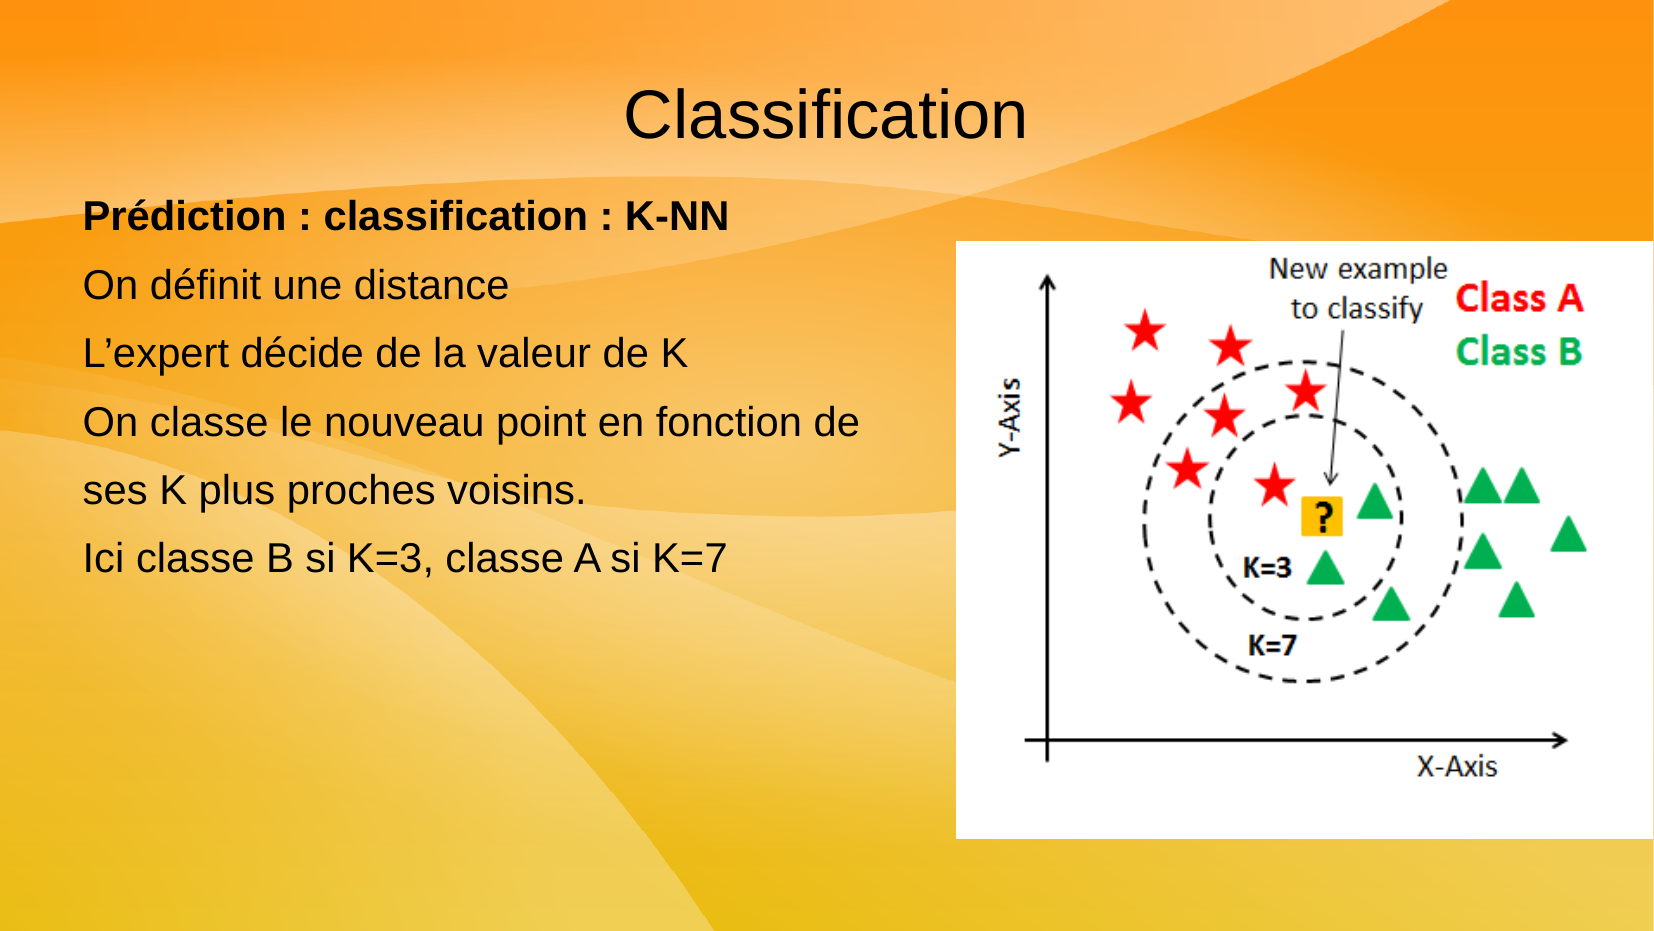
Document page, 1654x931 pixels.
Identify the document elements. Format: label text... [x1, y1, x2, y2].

picture [0, 0, 1654, 931]
title Classification [82, 37, 1571, 192]
list Prédiction : classification : K-NN On définit une distance L’expert décide de la valeur de K On classe le nouveau point en fonction de ses K plus proches voisins. Ici classe B si K=3, classe A si K=7 [82, 192, 1571, 926]
